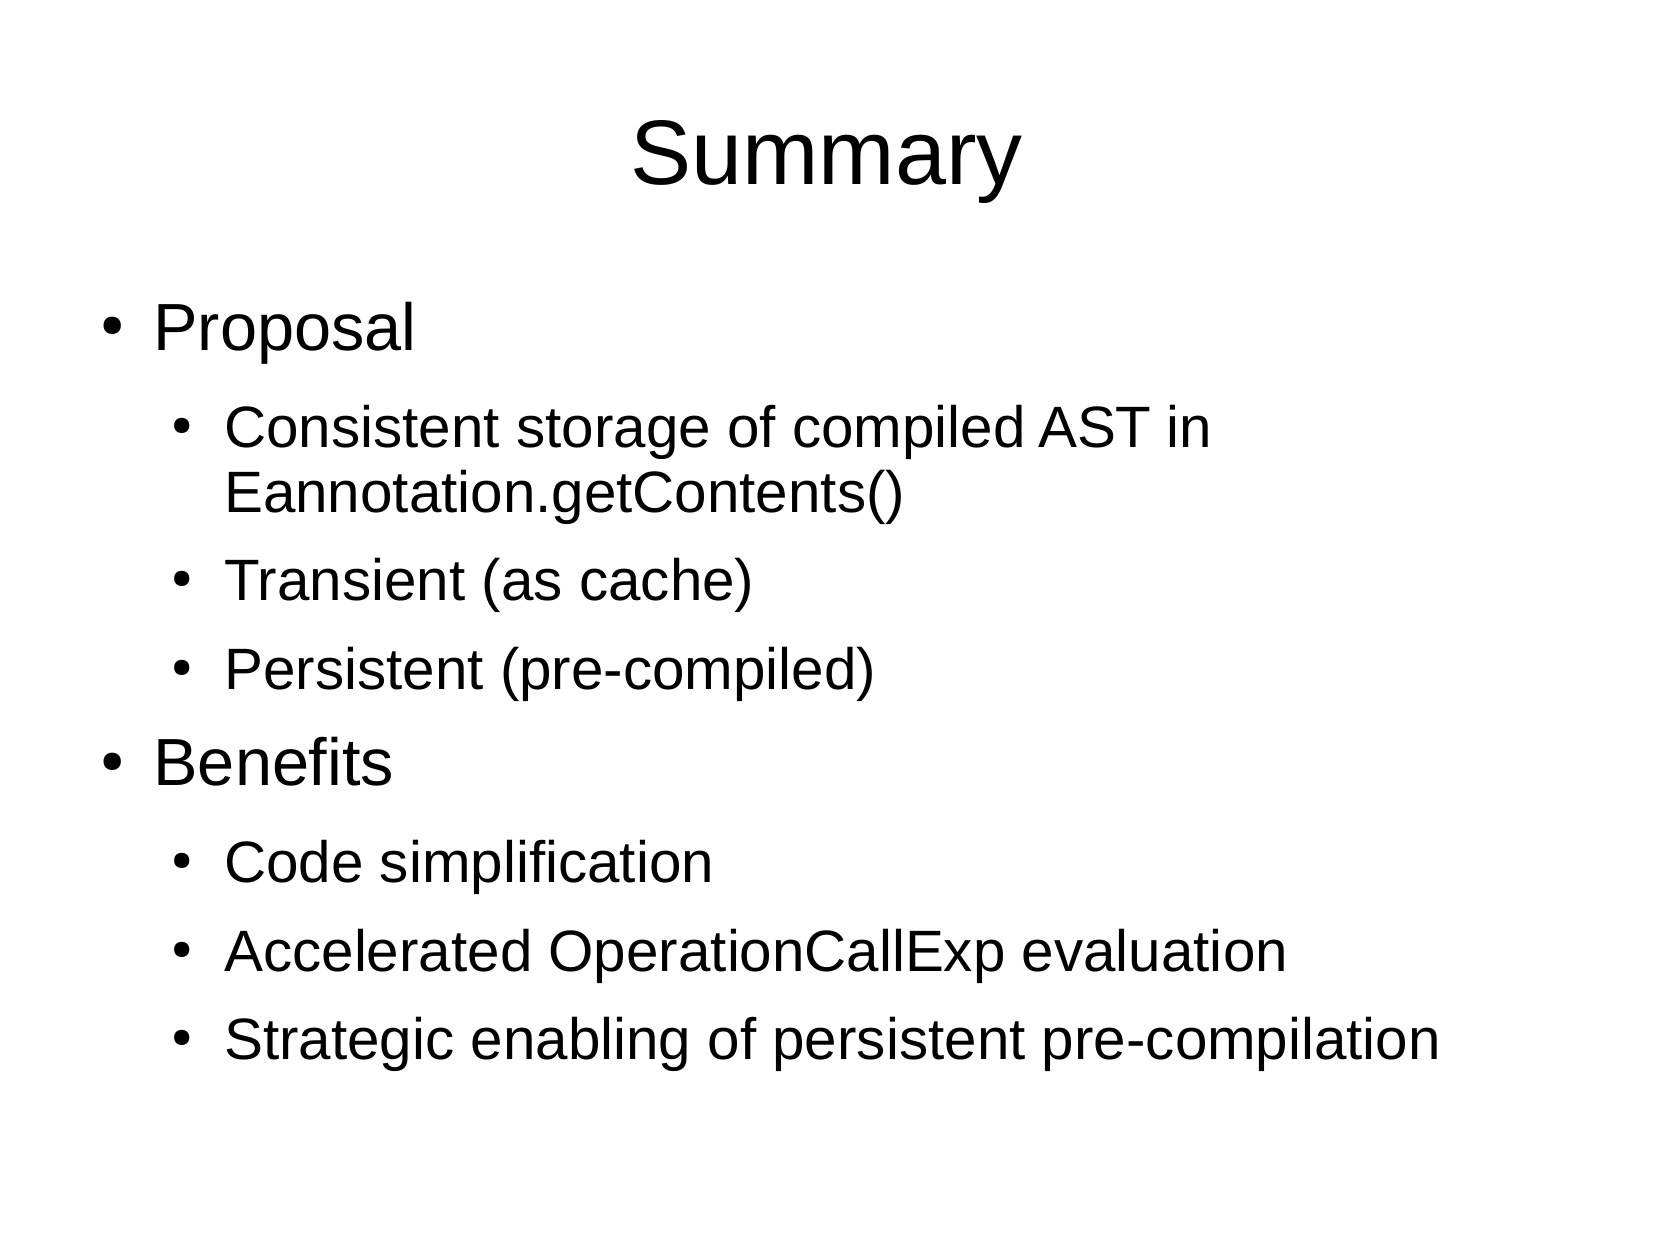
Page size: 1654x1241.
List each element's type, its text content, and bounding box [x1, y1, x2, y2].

list Proposal Consistent storage of compiled AST in Eannotation.getContents() Transient (as cache) Persistent (pre-compiled) Benefits Code simplification Accelerated OperationCallExp evaluation Strategic enabling of persistent pre-compilation [82, 290, 1571, 1094]
title Summary [82, 49, 1571, 257]
